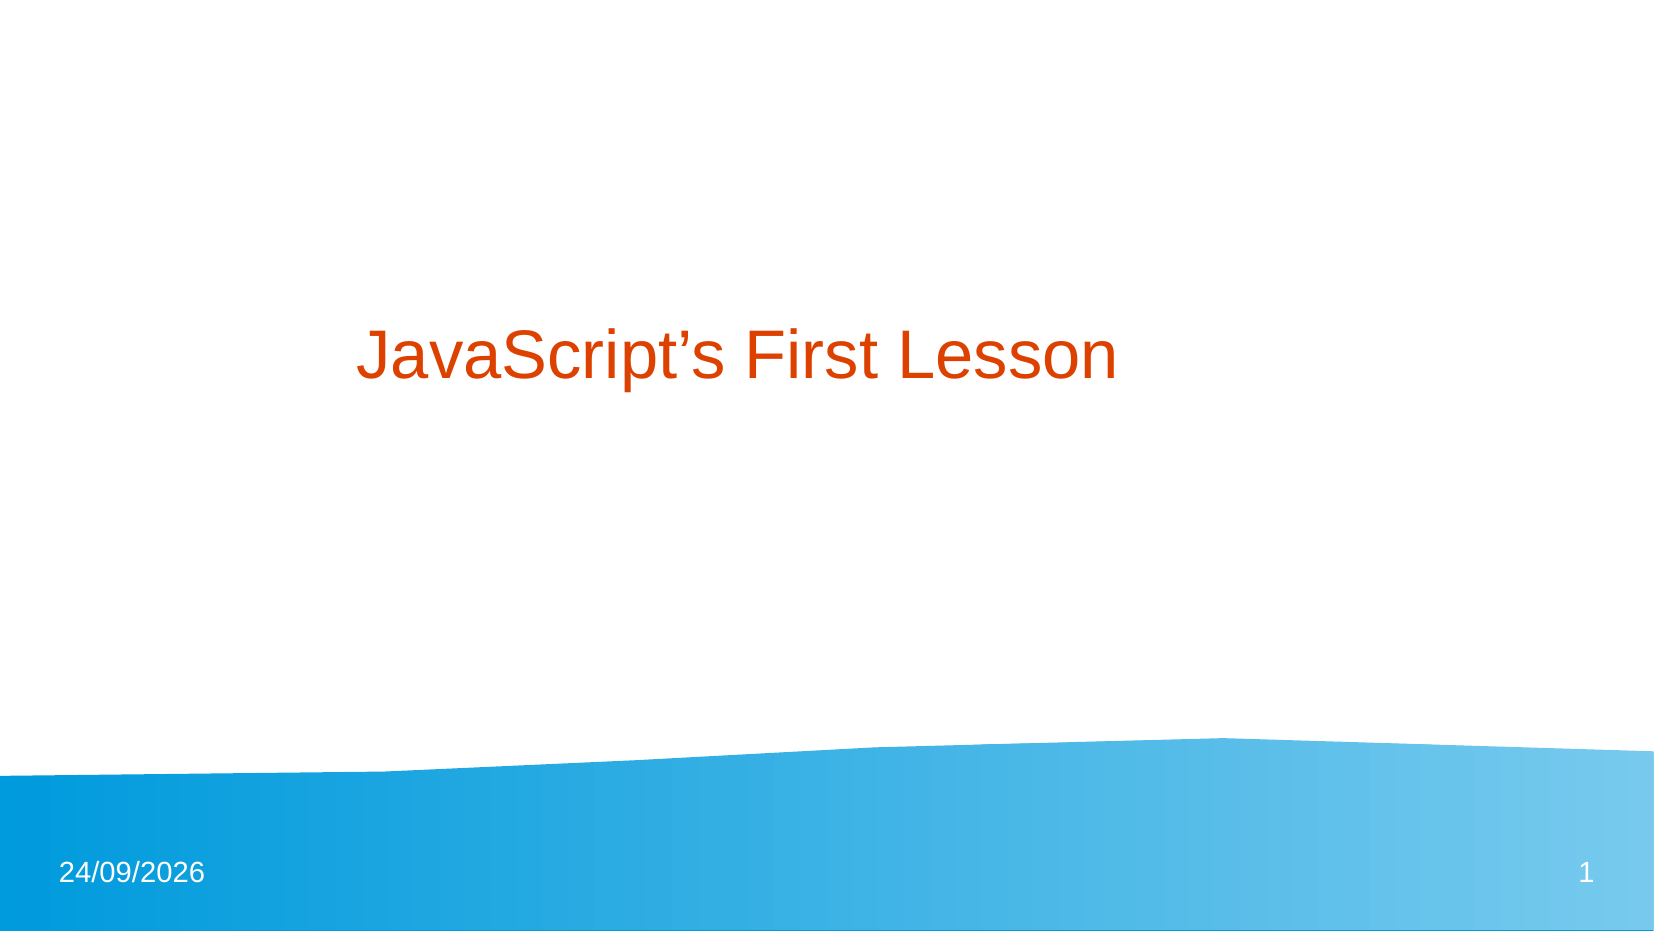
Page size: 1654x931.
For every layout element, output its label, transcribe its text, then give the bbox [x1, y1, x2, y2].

title JavaScript’s First Lesson [0, 265, 1477, 443]
